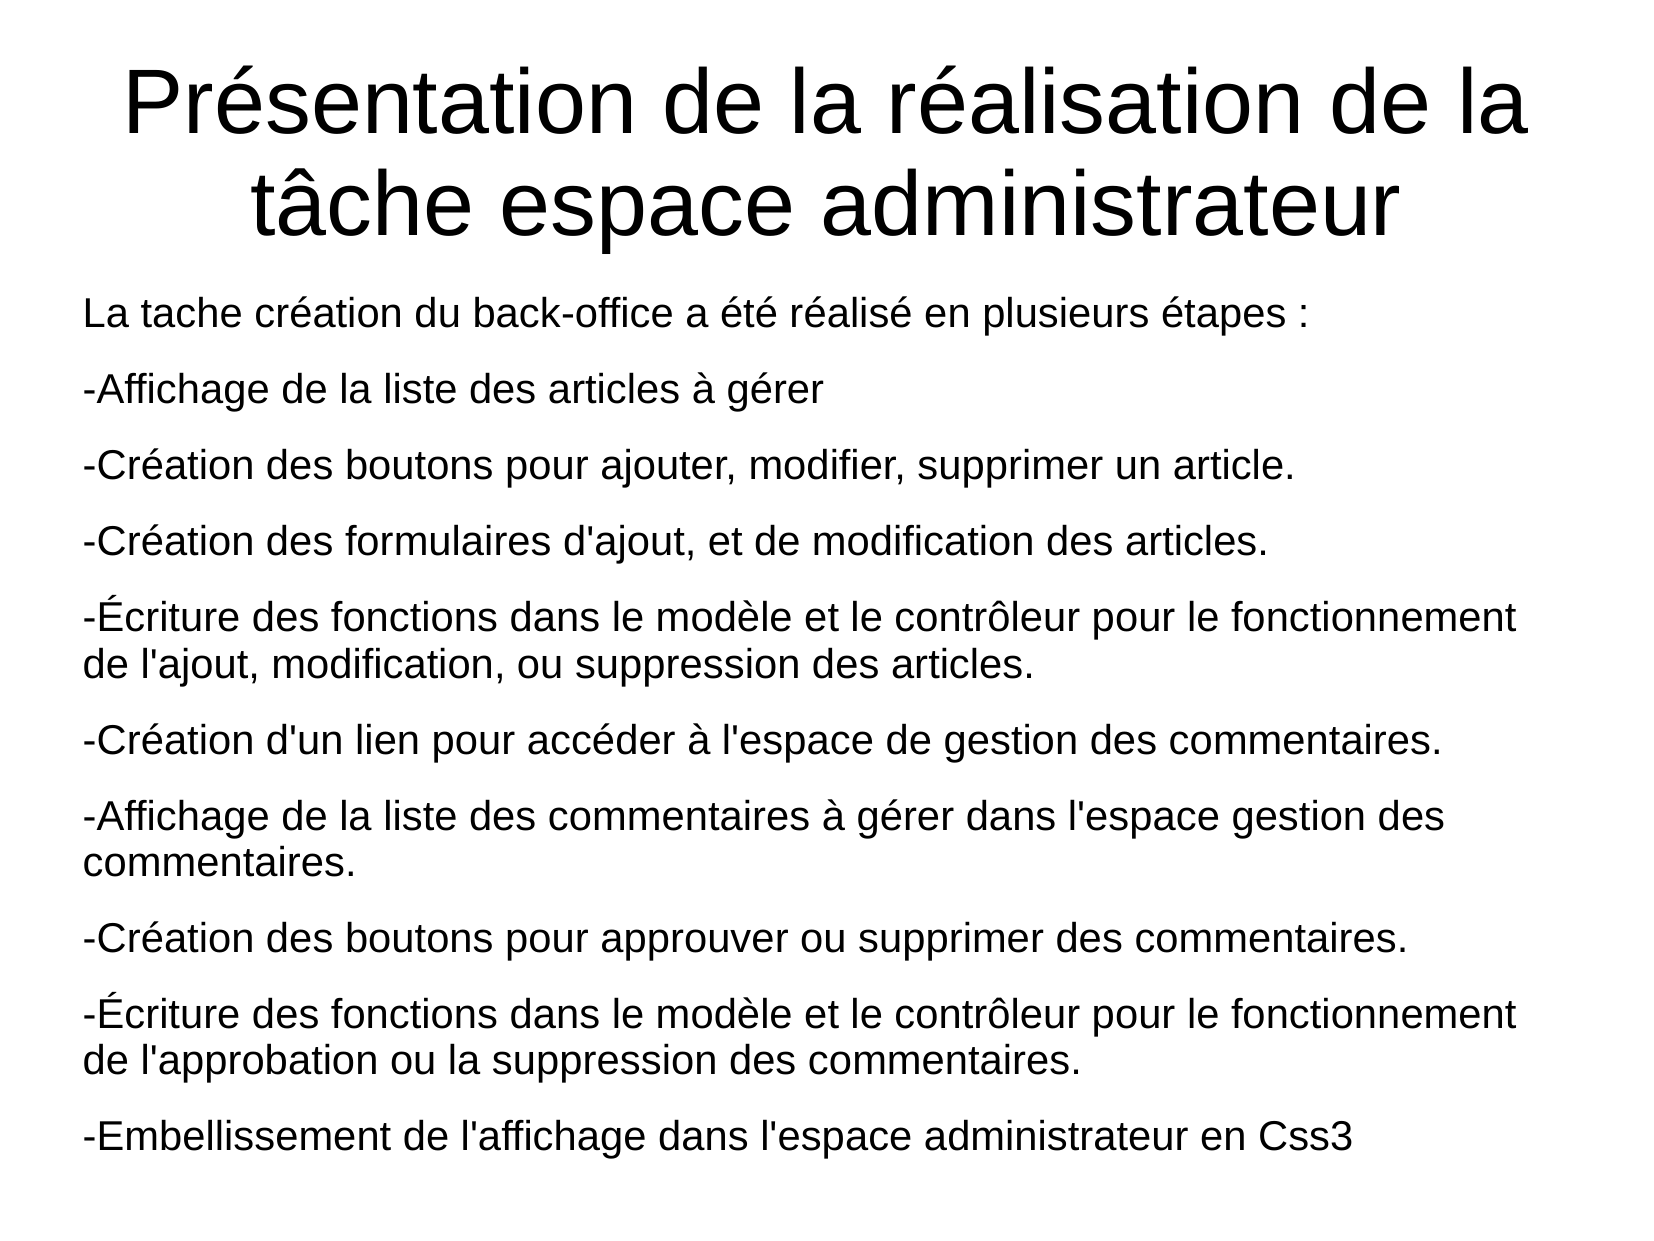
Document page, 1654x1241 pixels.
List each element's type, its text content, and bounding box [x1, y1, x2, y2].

title Présentation de la réalisation de la tâche espace administrateur [82, 49, 1571, 257]
list La tache création du back-office a été réalisé en plusieurs étapes : -Affichage de la liste des articles à gérer -Création des boutons pour ajouter, modifier, supprimer un article. -Création des formulaires d'ajout, et de modification des articles. -Écriture des fonctions dans le modèle et le contrôleur pour le fonctionnement de l'ajout, modification, ou suppression des articles. -Création d'un lien pour accéder à l'espace de gestion des commentaires. -Affichage de la liste des commentaires à gérer dans l'espace gestion des commentaires. -Création des boutons pour approuver ou supprimer des commentaires. -Écriture des fonctions dans le modèle et le contrôleur pour le fonctionnement de l'approbation ou la suppression des commentaires. -Embellissement de l'affichage dans l'espace administrateur en Css3 [82, 290, 1571, 1240]
